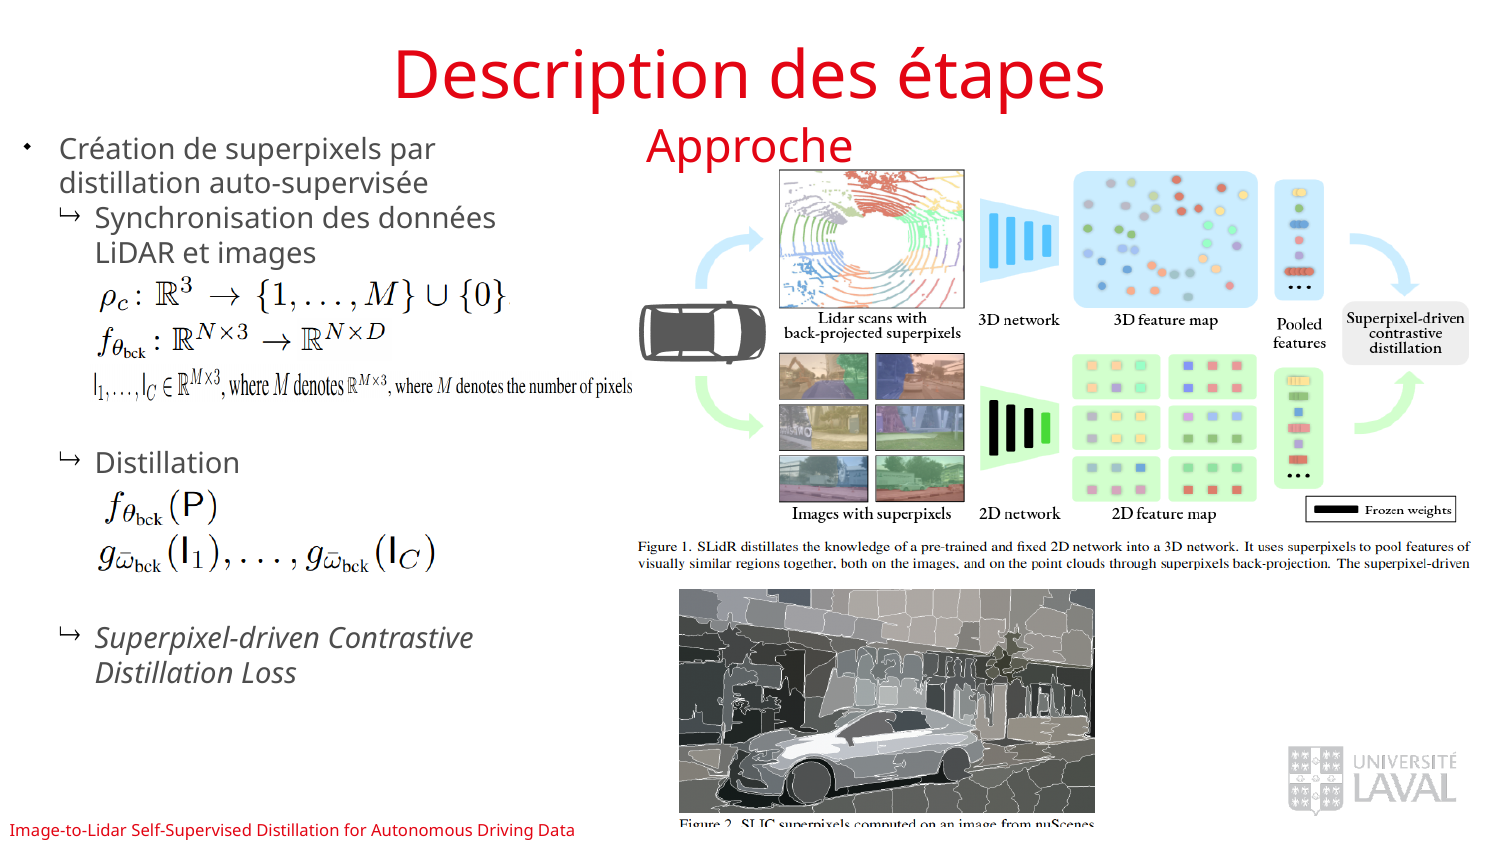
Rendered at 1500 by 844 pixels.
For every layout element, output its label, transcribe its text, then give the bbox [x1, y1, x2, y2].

title Approche [0, 123, 1500, 178]
picture [95, 484, 438, 579]
picture [94, 271, 510, 361]
subtitle Création de superpixels par distillation auto-supervisée Synchronisation des données LiDAR et images Distillation Superpixel-driven Contrastive Distillation Loss [23, 129, 556, 827]
picture [675, 584, 1099, 827]
title Description des étapes [0, 40, 1500, 123]
picture [88, 178, 1489, 570]
title Image-to-Lidar Self-Supervised Distillation for Autonomous Driving Data [9, 821, 1135, 839]
